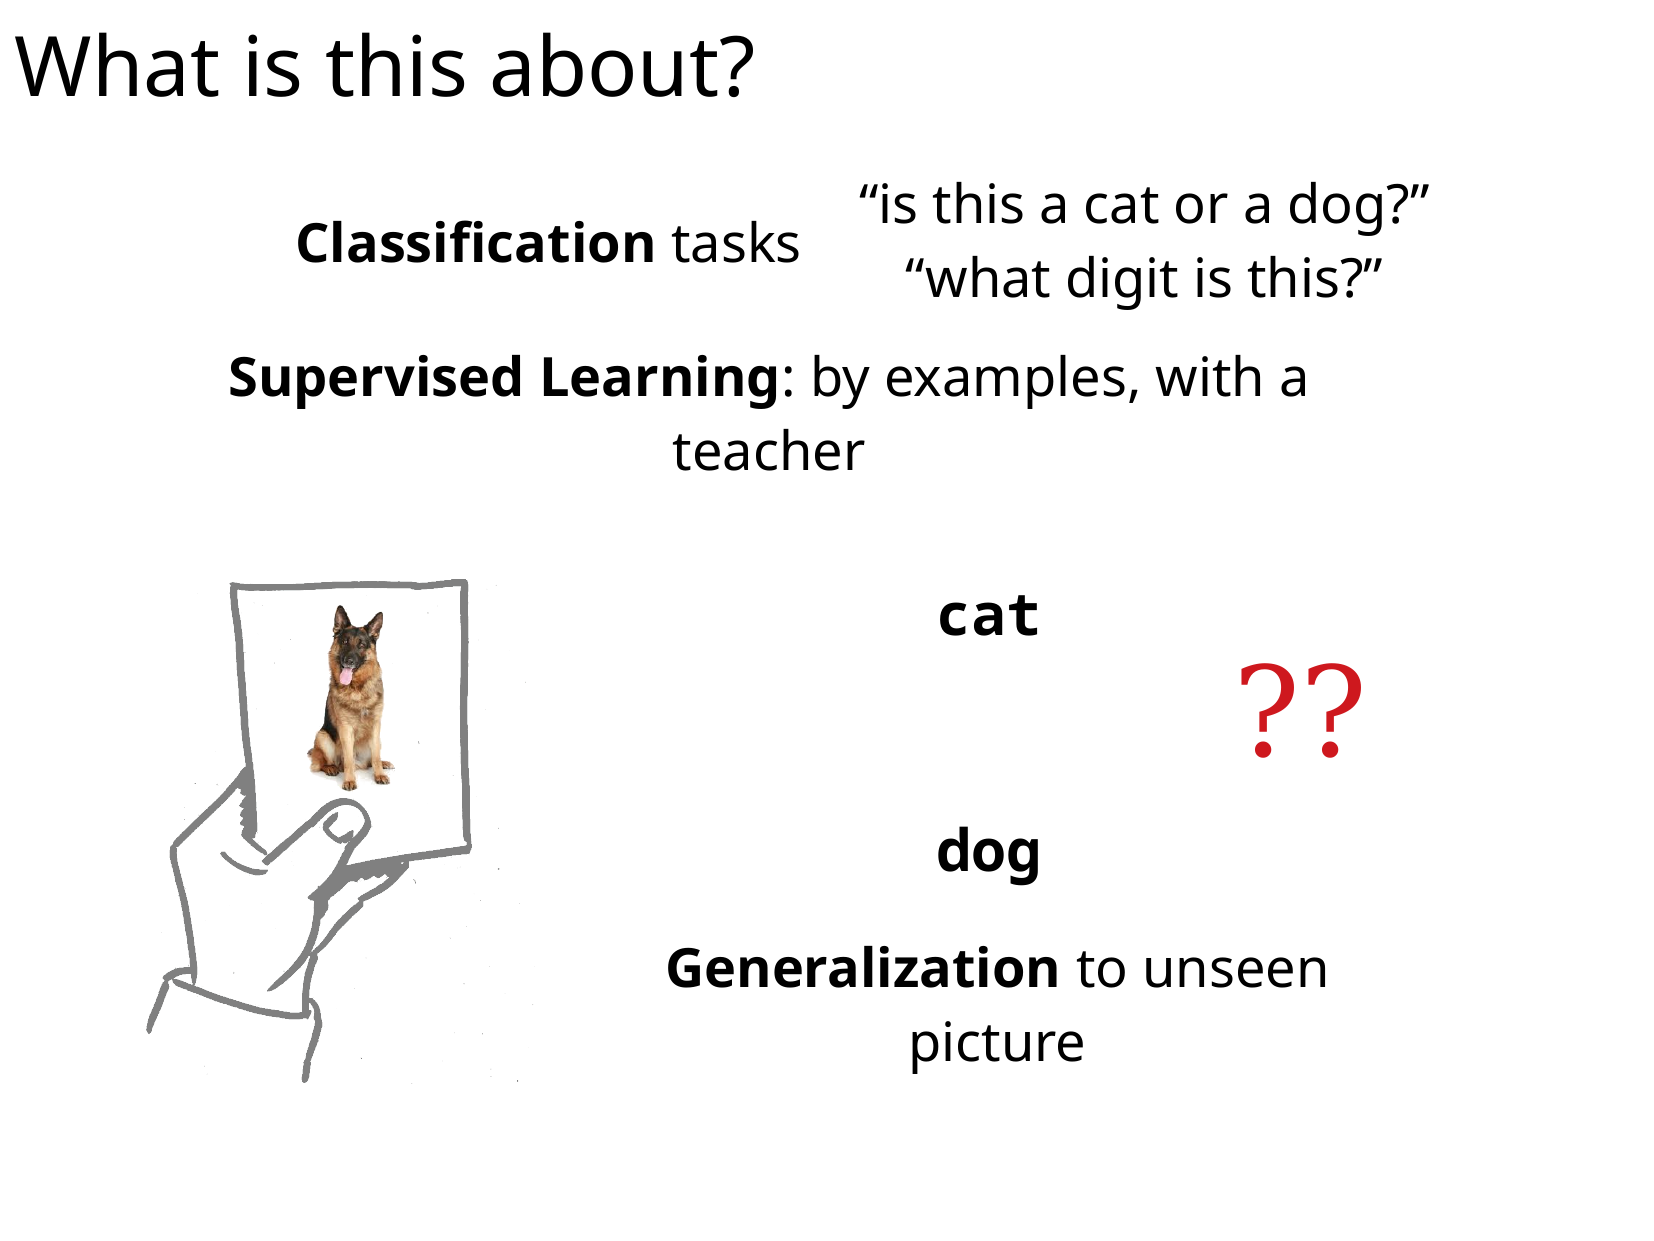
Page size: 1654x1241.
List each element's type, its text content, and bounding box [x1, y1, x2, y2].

text_box Generalization to unseen picture [650, 930, 1484, 1076]
text_box ?? [1218, 633, 1383, 794]
text_box dog [921, 812, 1056, 886]
text_box “is this a cat or a dog?” “what digit is this?” [844, 166, 1420, 312]
text_box Supervised Learning: by examples, with a teacher [213, 340, 1440, 485]
text_box Classification tasks [280, 197, 796, 278]
text_box What is this about? [0, 0, 1653, 115]
text_box cat [921, 576, 1056, 650]
picture [141, 579, 545, 1084]
